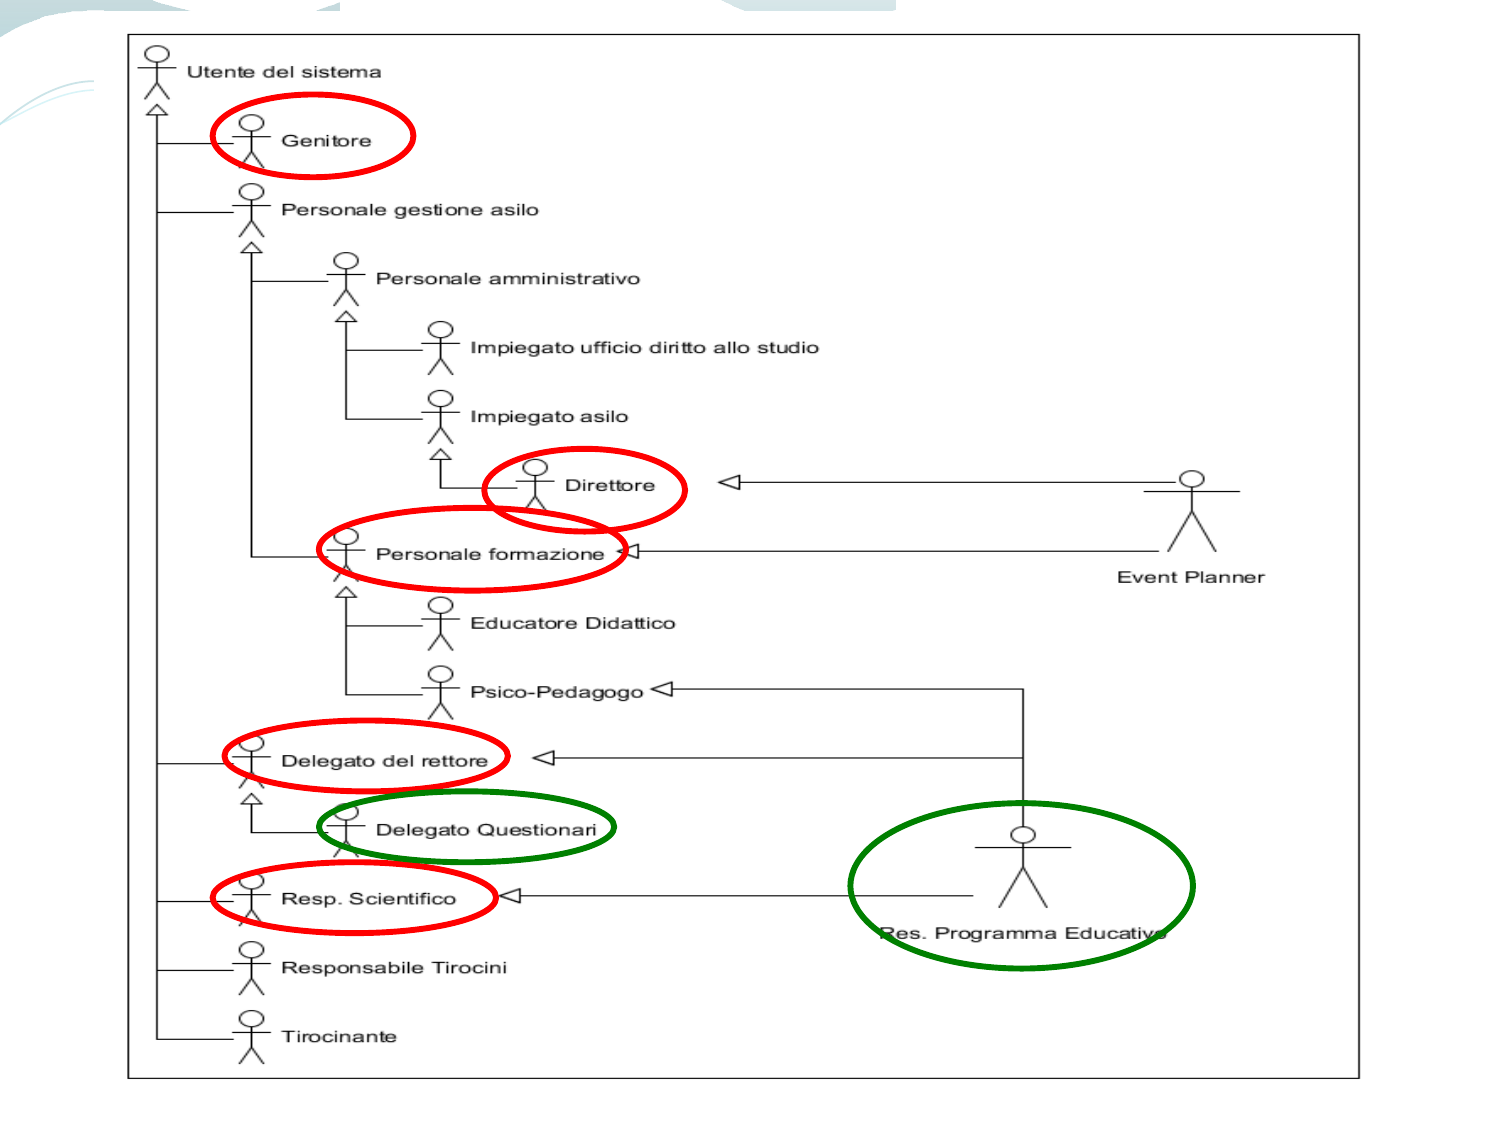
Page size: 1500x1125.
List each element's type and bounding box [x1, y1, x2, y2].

picture [94, 11, 1394, 1102]
